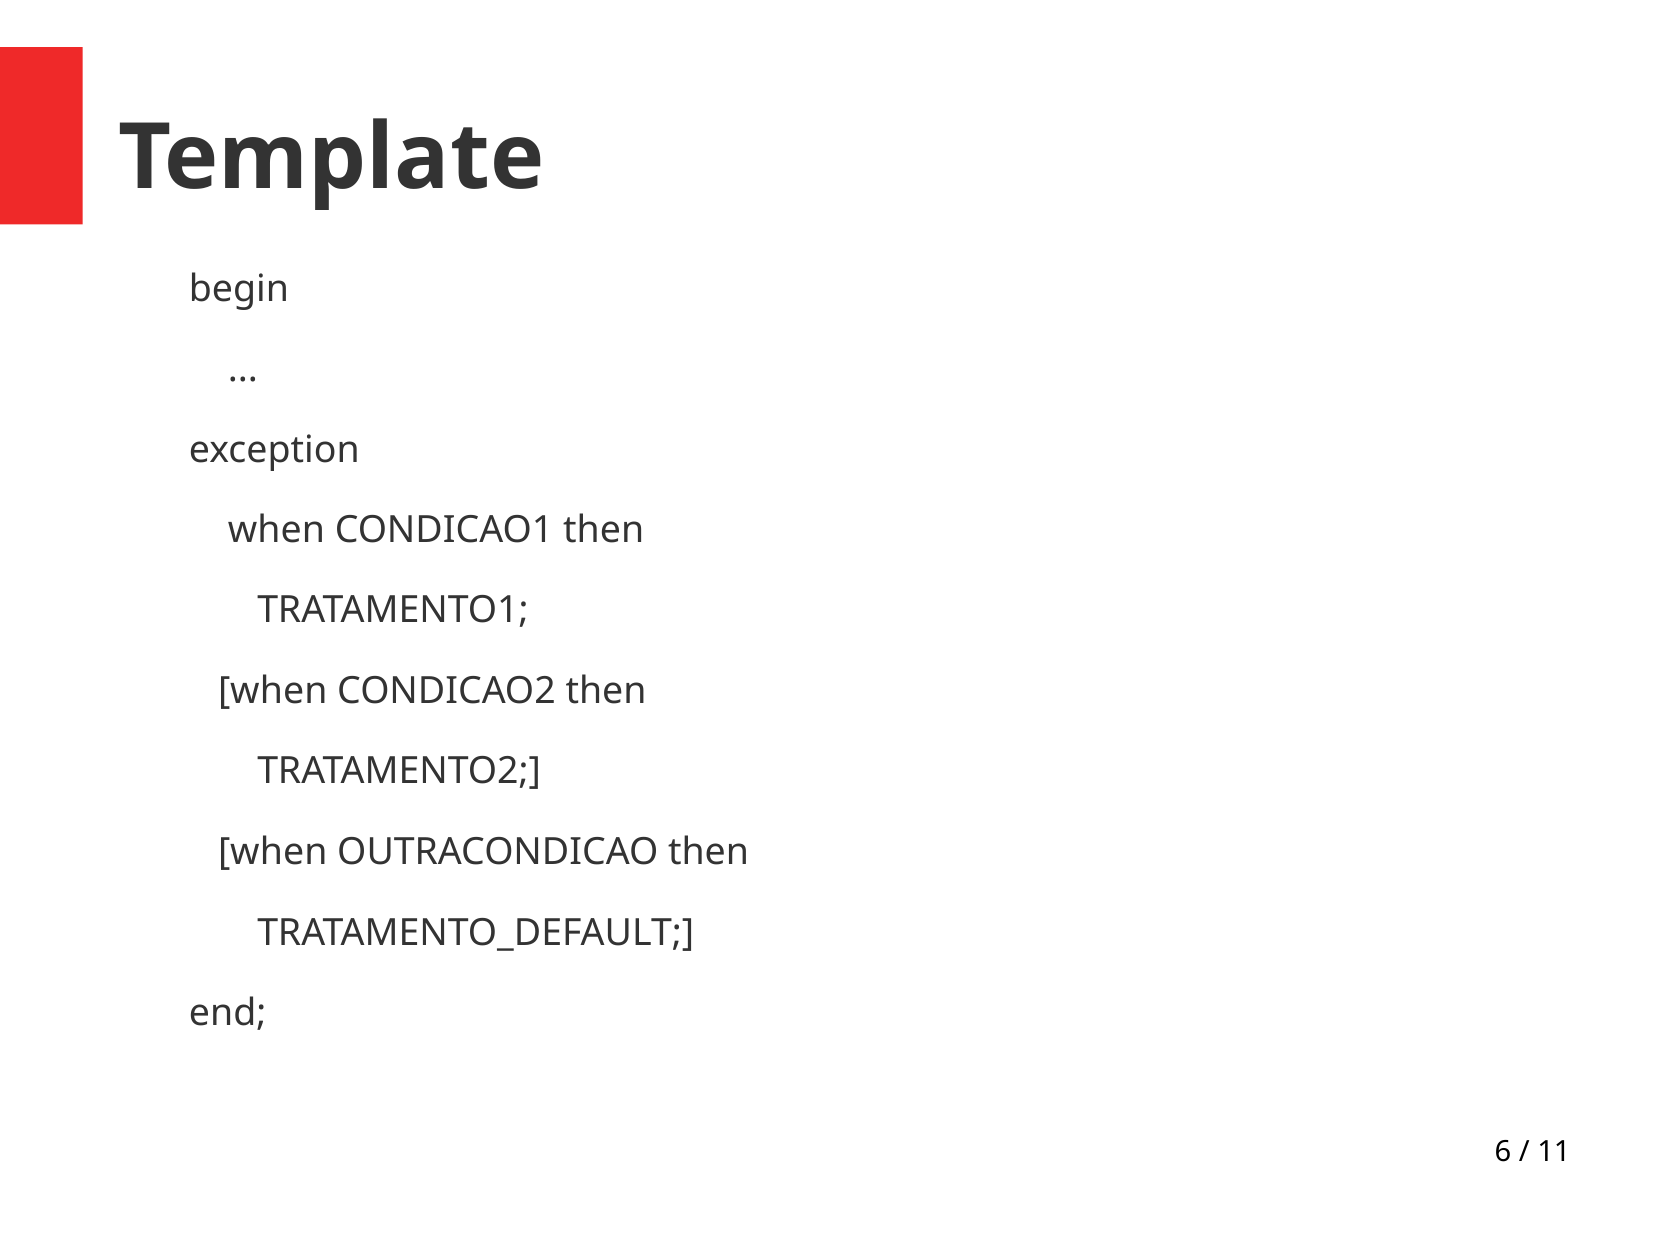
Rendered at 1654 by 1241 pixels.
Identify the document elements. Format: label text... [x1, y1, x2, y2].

list begin ... exception when CONDICAO1 then TRATAMENTO1; [when CONDICAO2 then TRATAMENTO2;] [when OUTRACONDICAO then TRATAMENTO_DEFAULT;] end; [118, 261, 1536, 981]
title Template [118, 49, 1571, 257]
